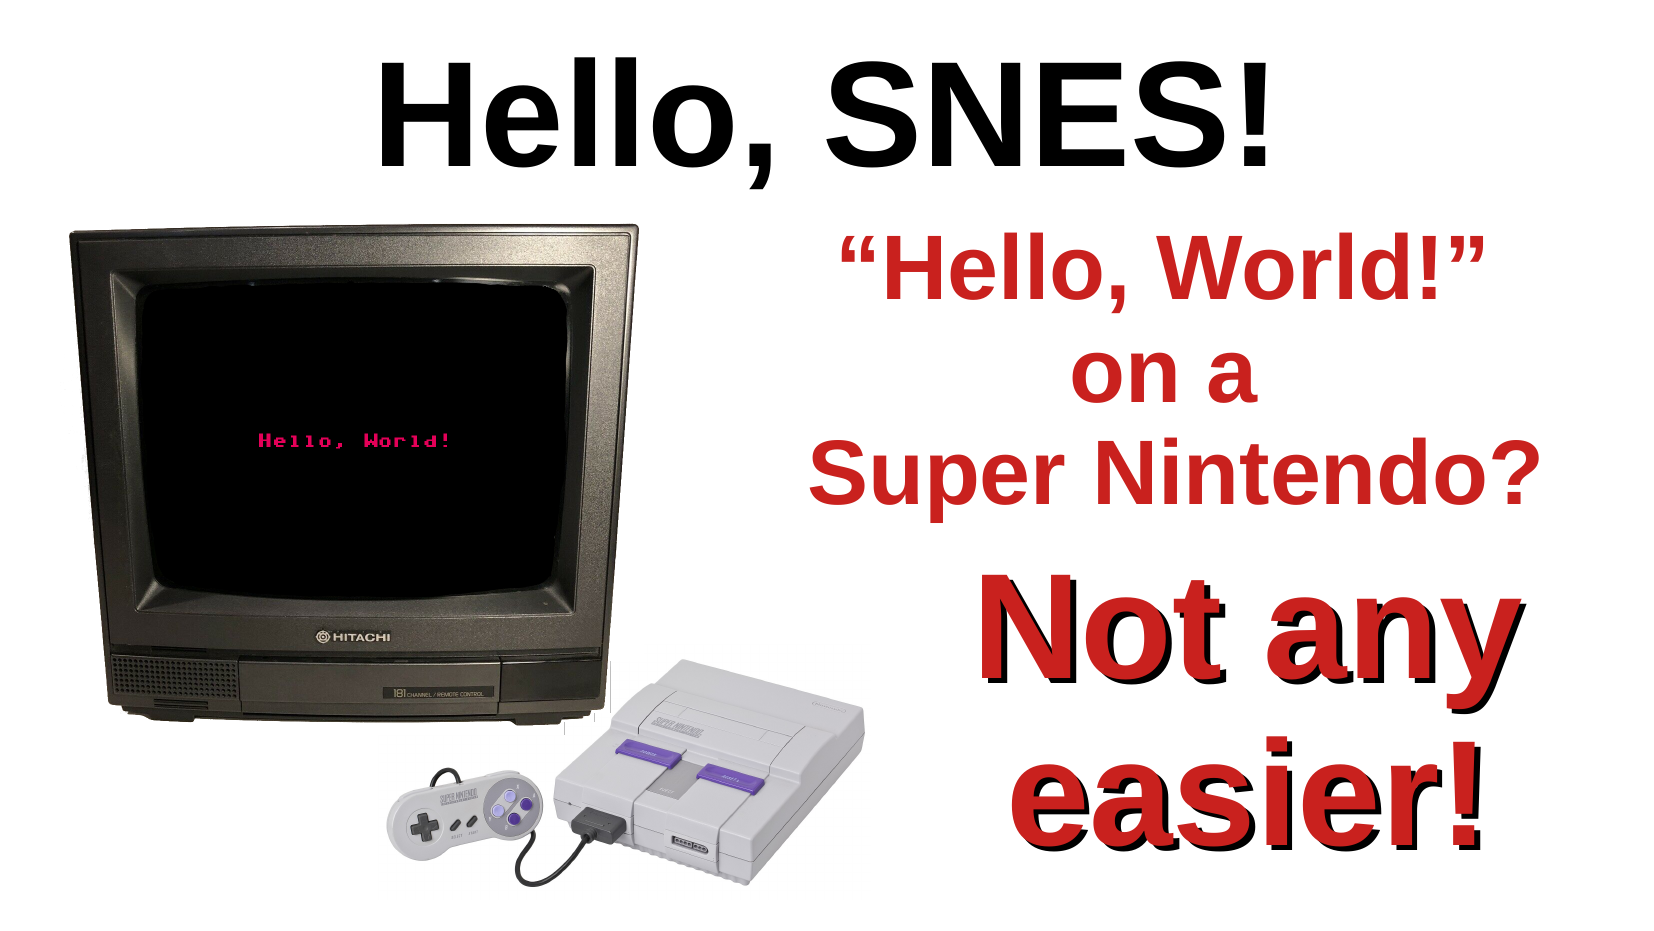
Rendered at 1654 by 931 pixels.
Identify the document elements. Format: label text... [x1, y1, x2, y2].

title Hello, SNES! [82, 30, 1571, 199]
text_box Not any easier! [957, 535, 1539, 886]
text_box Not any easier! [963, 540, 1544, 890]
text_box “Hello, World!” on a Super Nintendo? [766, 209, 1561, 532]
picture [60, 219, 871, 901]
